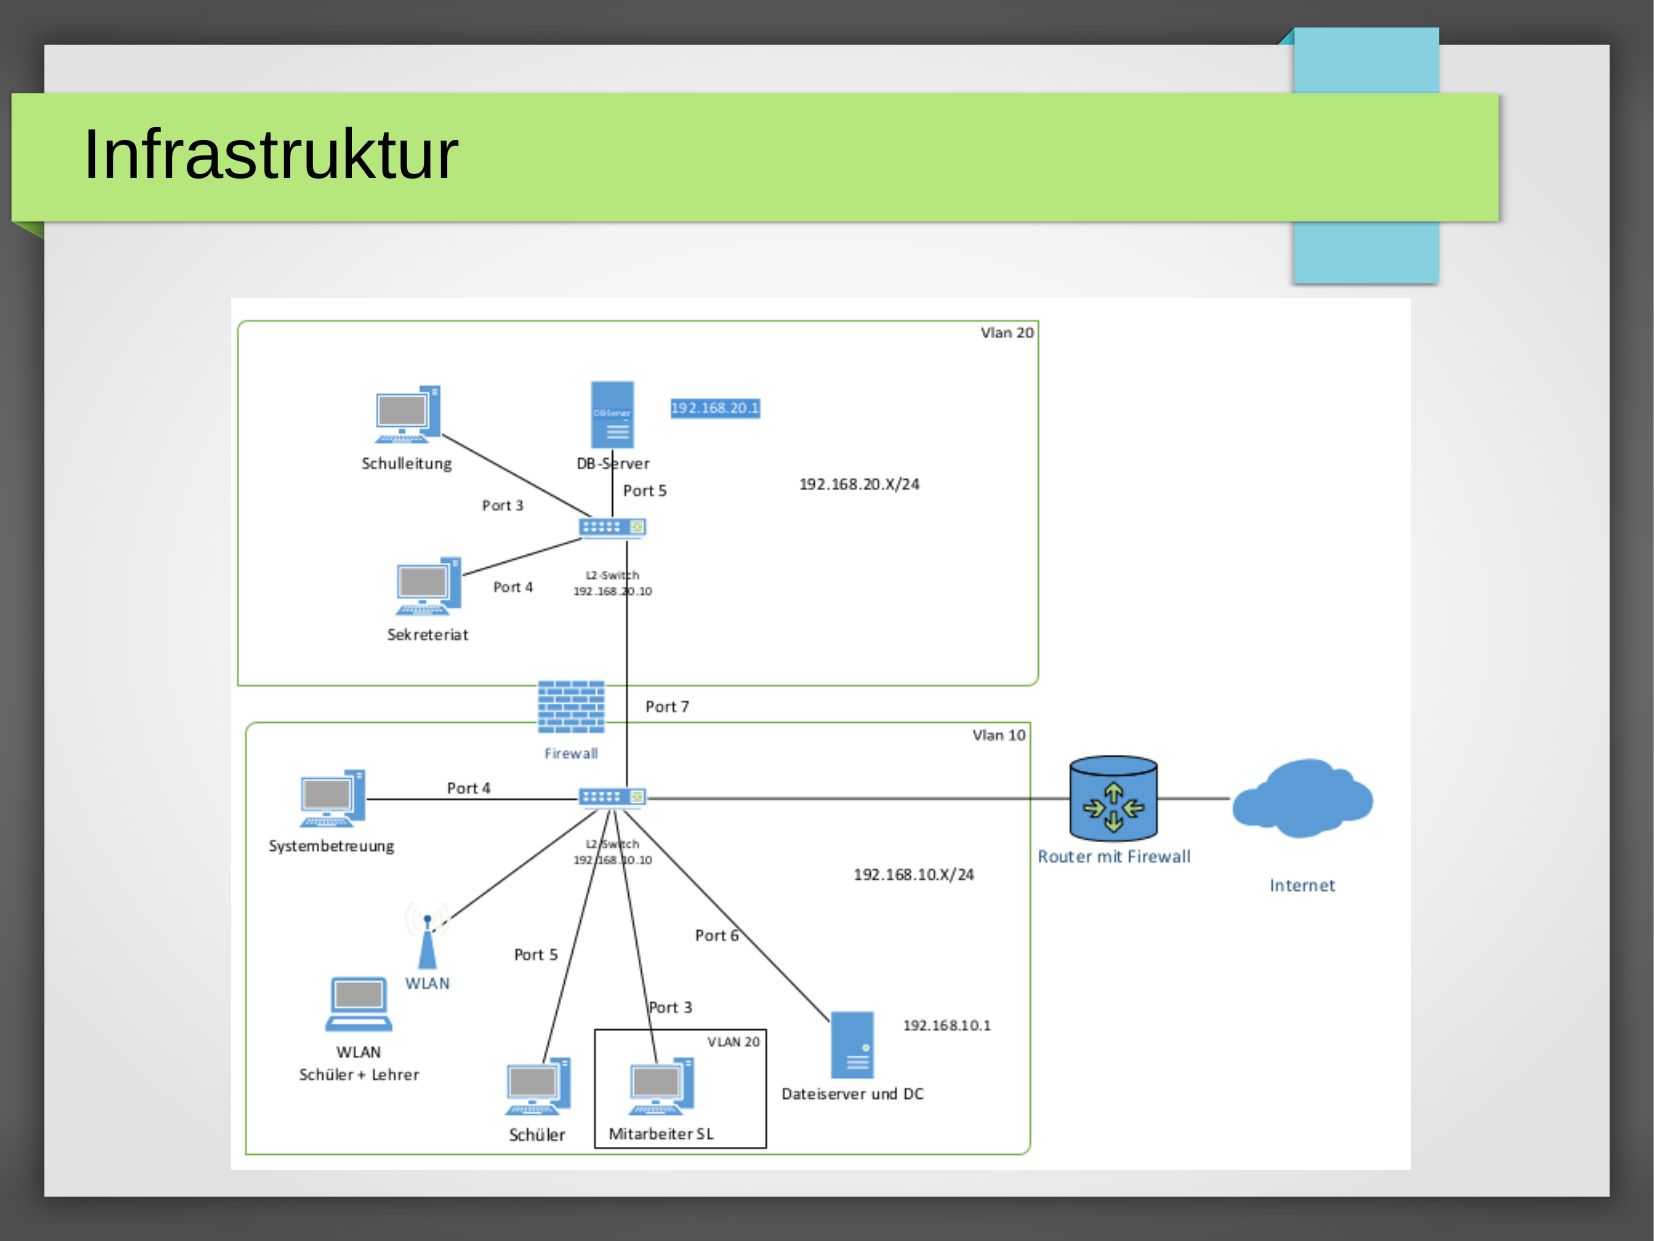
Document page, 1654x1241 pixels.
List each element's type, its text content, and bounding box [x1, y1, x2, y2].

picture [0, 0, 1654, 1241]
title Infrastruktur [82, 94, 1264, 213]
